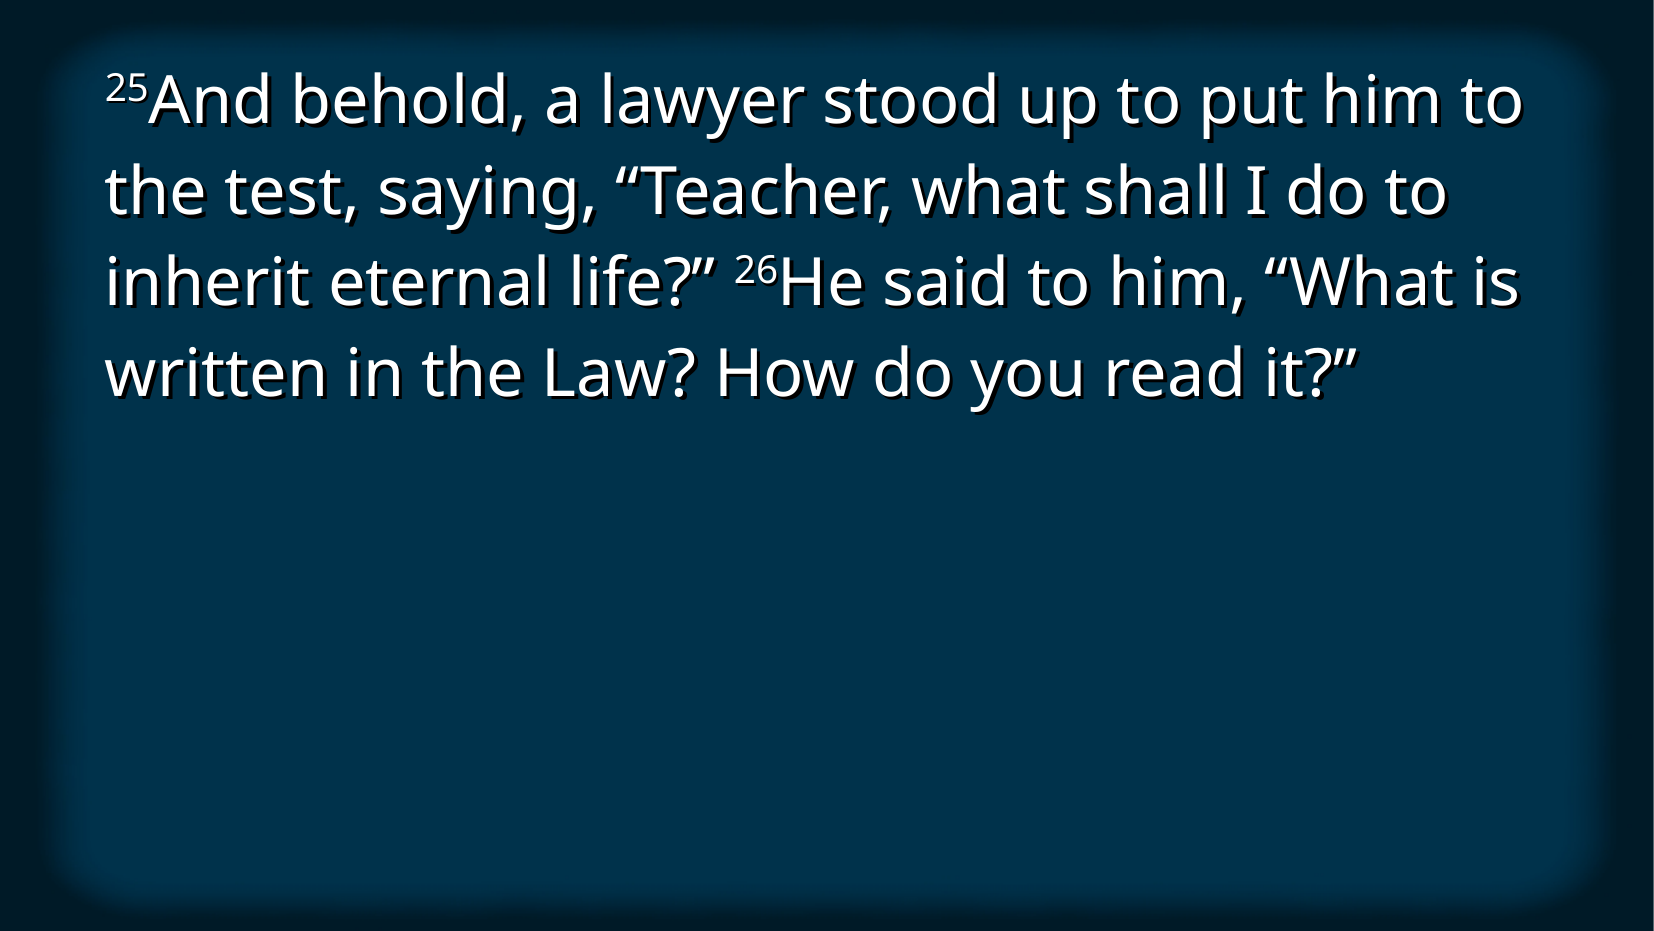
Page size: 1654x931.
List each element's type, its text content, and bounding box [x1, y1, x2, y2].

text_box 25And behold, a lawyer stood up to put him to the test, saying, “Teacher, what shall I do to inherit eternal life?” 26He said to him, “What is written in the Law? How do you read it?” [90, 45, 1561, 415]
picture [0, 0, 1654, 931]
